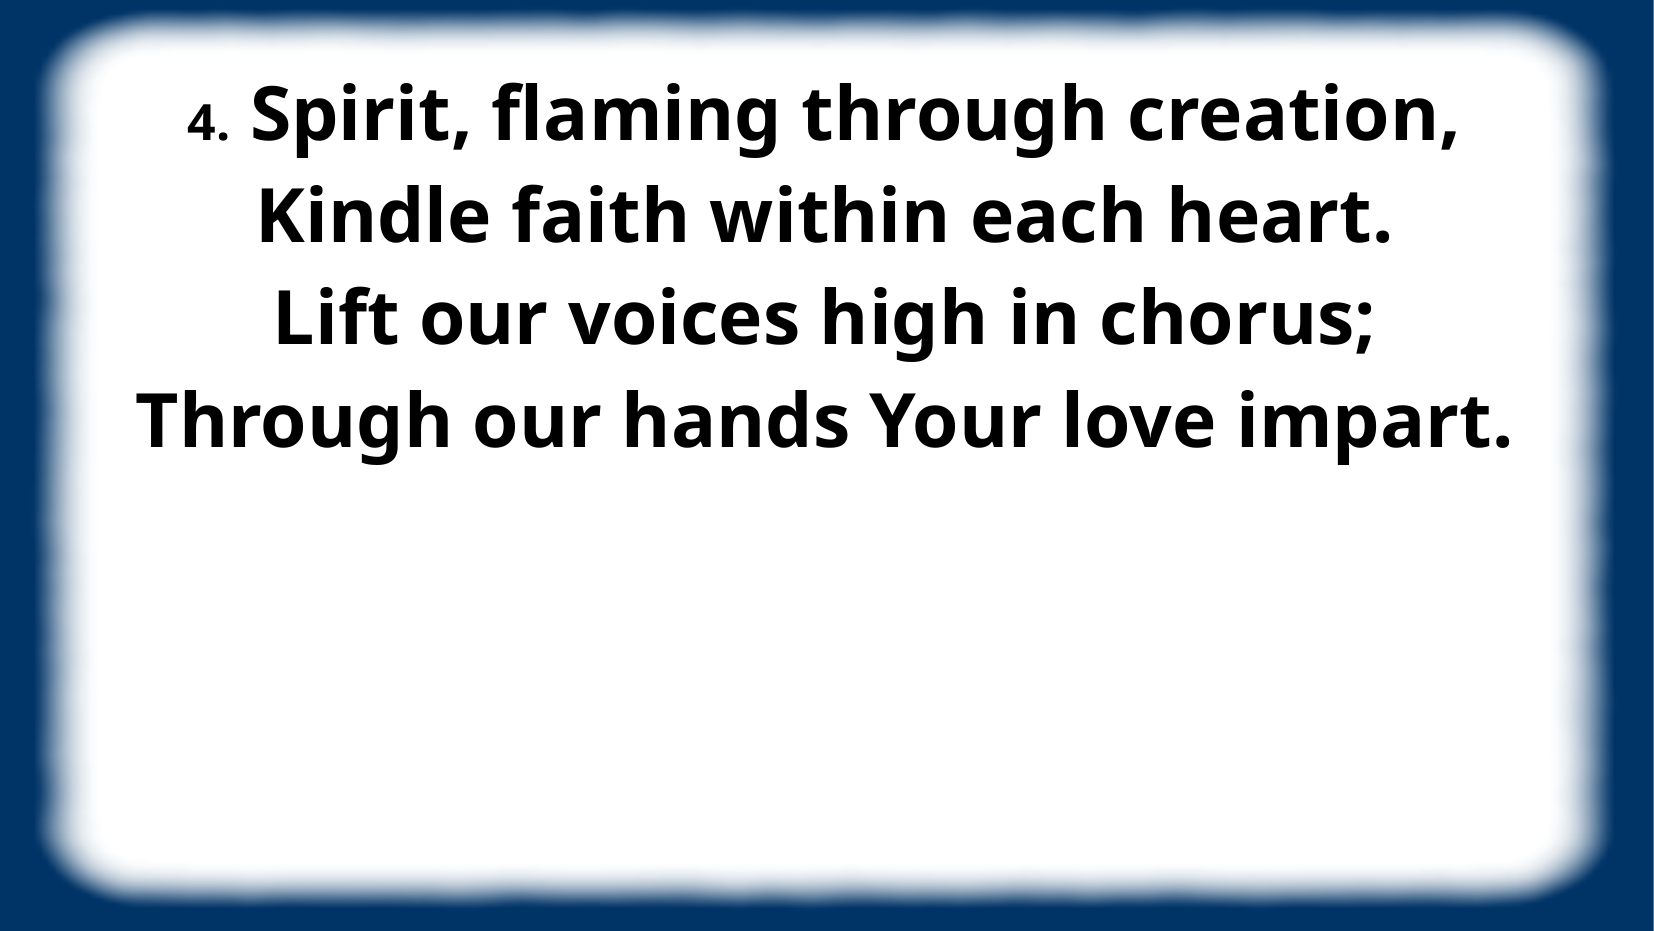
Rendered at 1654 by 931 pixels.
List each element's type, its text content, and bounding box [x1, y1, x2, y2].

text_box 4. Spirit, flaming through creation, Kindle faith within each heart. Lift our voices high in chorus; Through our hands Your love impart. [120, 52, 1531, 467]
picture [0, 0, 1654, 931]
